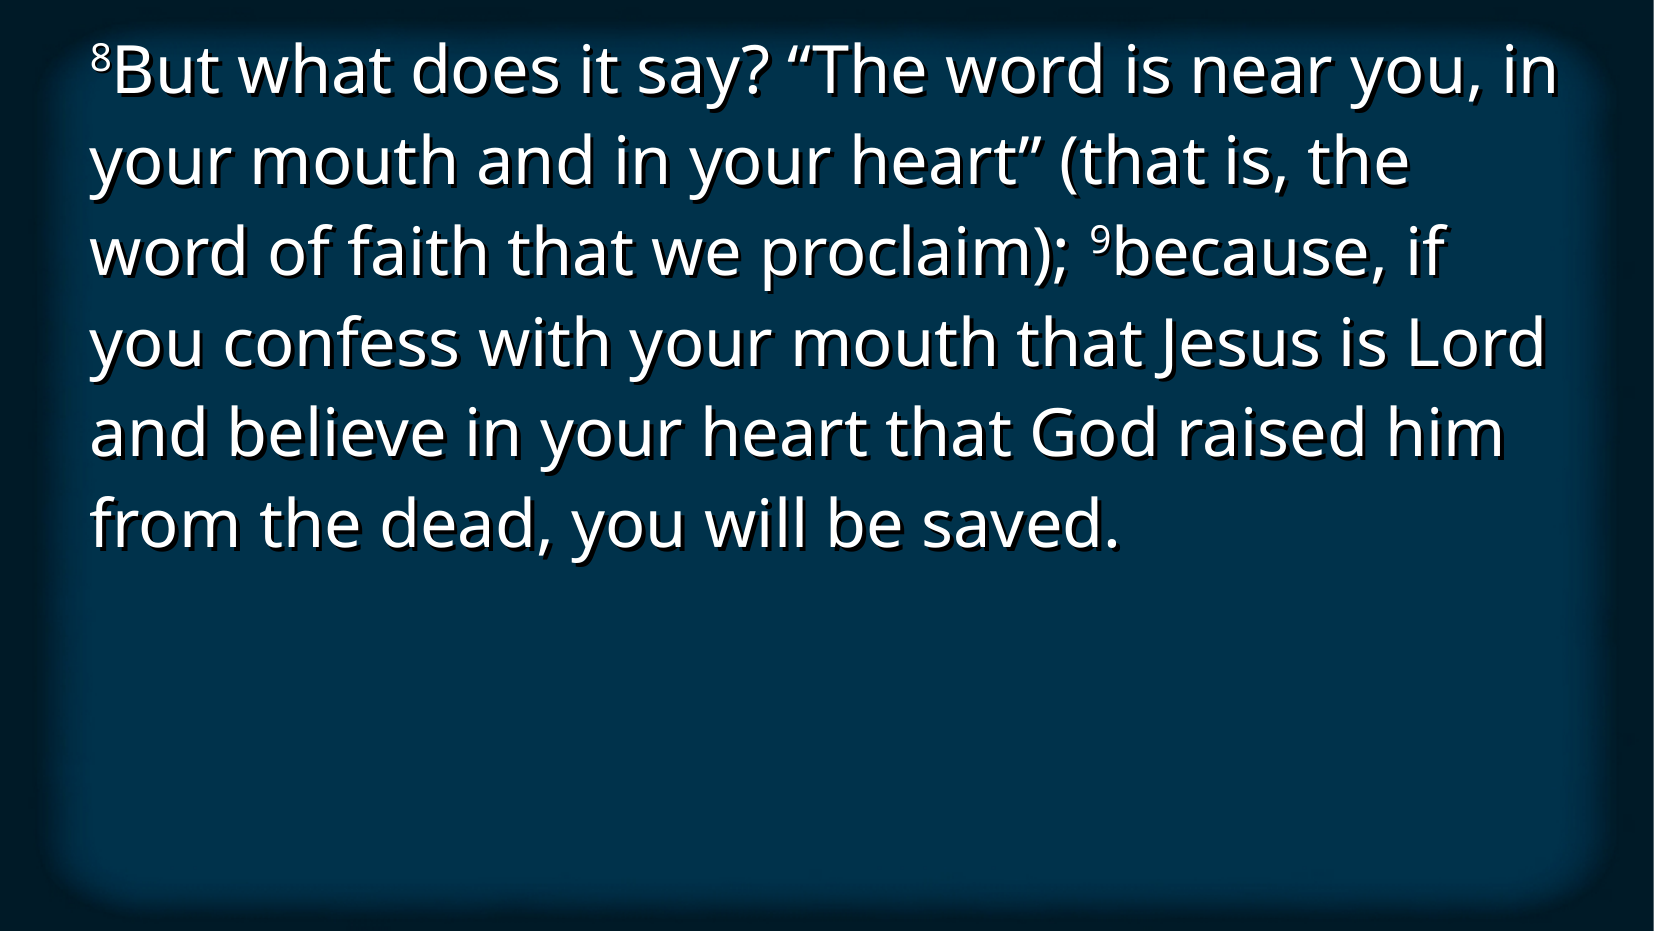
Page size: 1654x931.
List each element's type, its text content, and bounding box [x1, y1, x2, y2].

text_box 8But what does it say? “The word is near you, in your mouth and in your heart” (that is, the word of faith that we proclaim); 9because, if you confess with your mouth that Jesus is Lord and believe in your heart that God raised him from the dead, you will be saved. [75, 15, 1591, 563]
picture [0, 0, 1654, 931]
